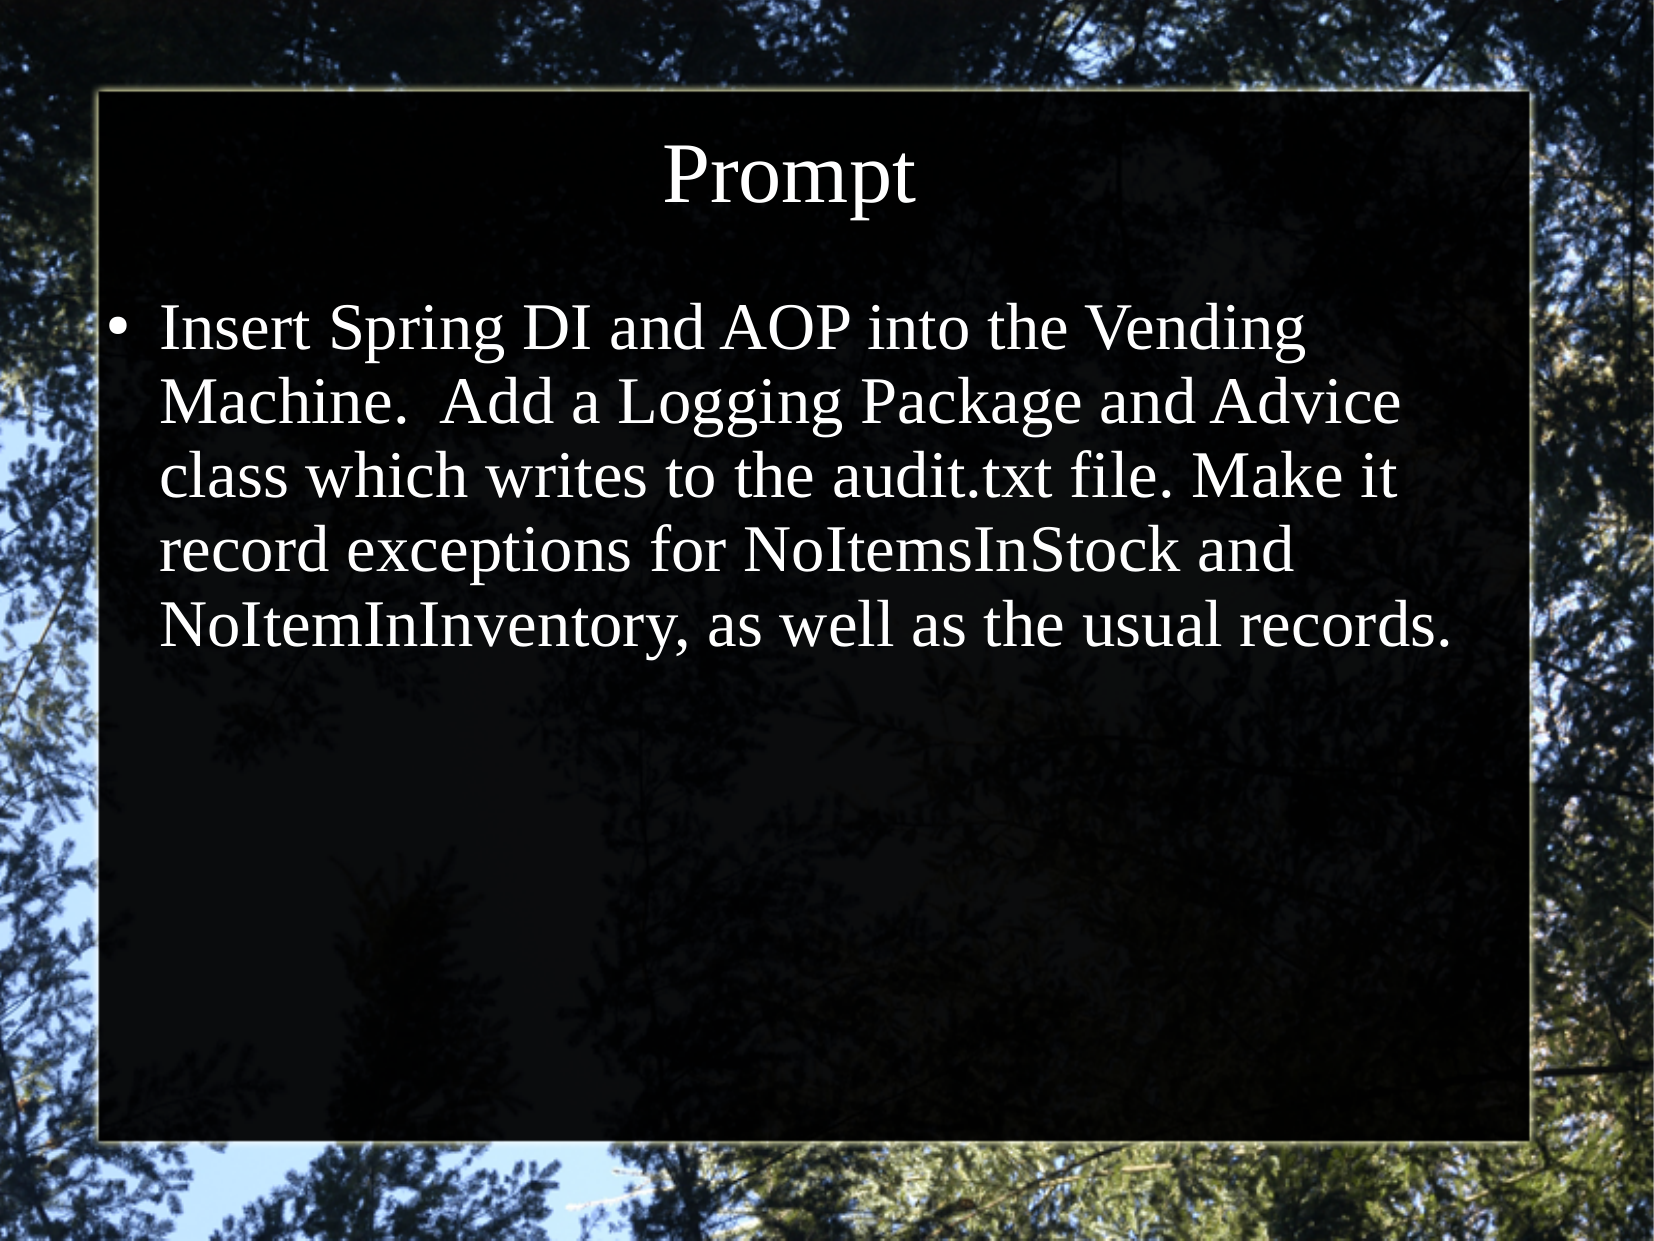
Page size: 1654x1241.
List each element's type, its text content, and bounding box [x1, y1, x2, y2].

picture [0, 0, 1654, 1241]
list Insert Spring DI and AOP into the Vending Machine. Add a Logging Package and Advice class which writes to the audit.txt file. Make it record exceptions for NoItemsInStock and NoItemInInventory, as well as the usual records. [88, 290, 1536, 1123]
title Prompt [88, 88, 1536, 257]
